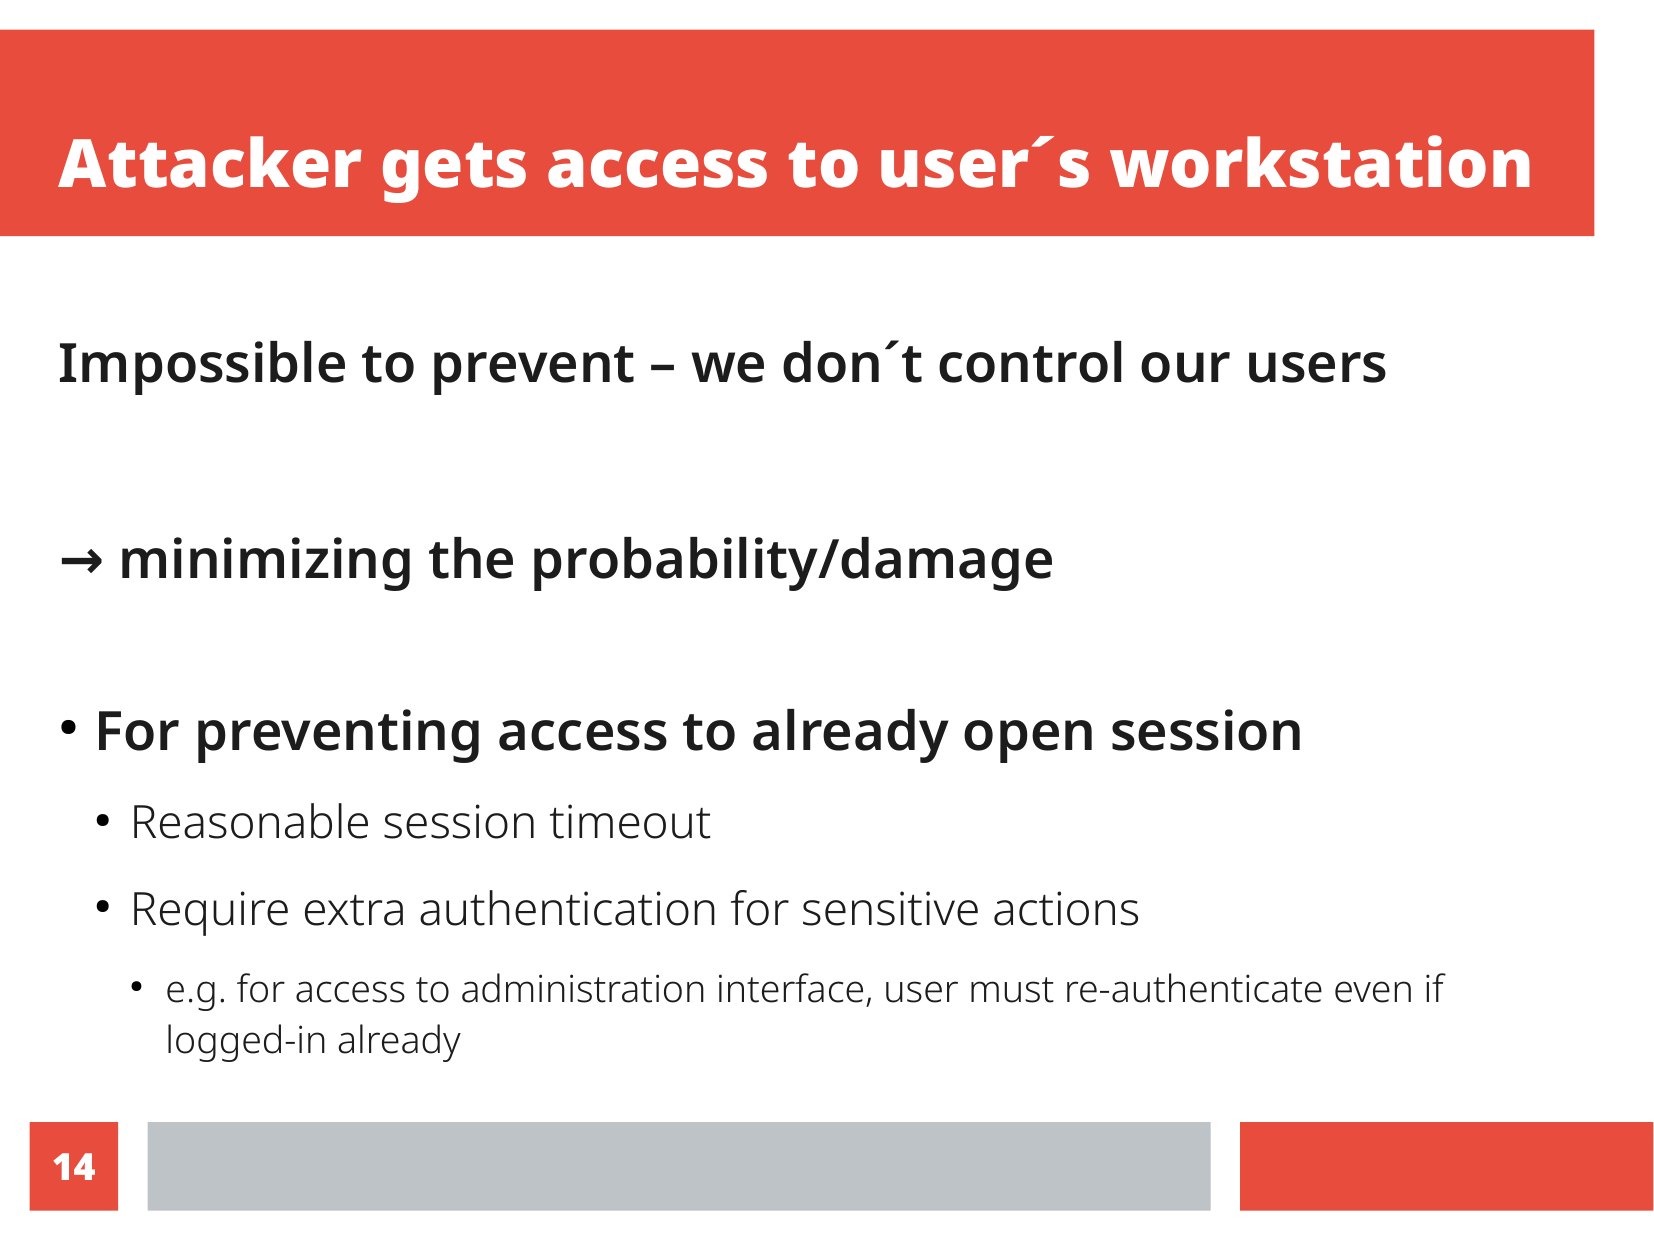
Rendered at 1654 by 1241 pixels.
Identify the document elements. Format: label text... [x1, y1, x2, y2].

title Attacker gets access to user´s workstation [59, 59, 1595, 207]
list Impossible to prevent – we don´t control our users → minimizing the probability/damage For preventing access to already open session Reasonable session timeout Require extra authentication for sensitive actions e.g. for access to administration interface, user must re-authenticate even if logged-in already [59, 324, 1565, 1093]
